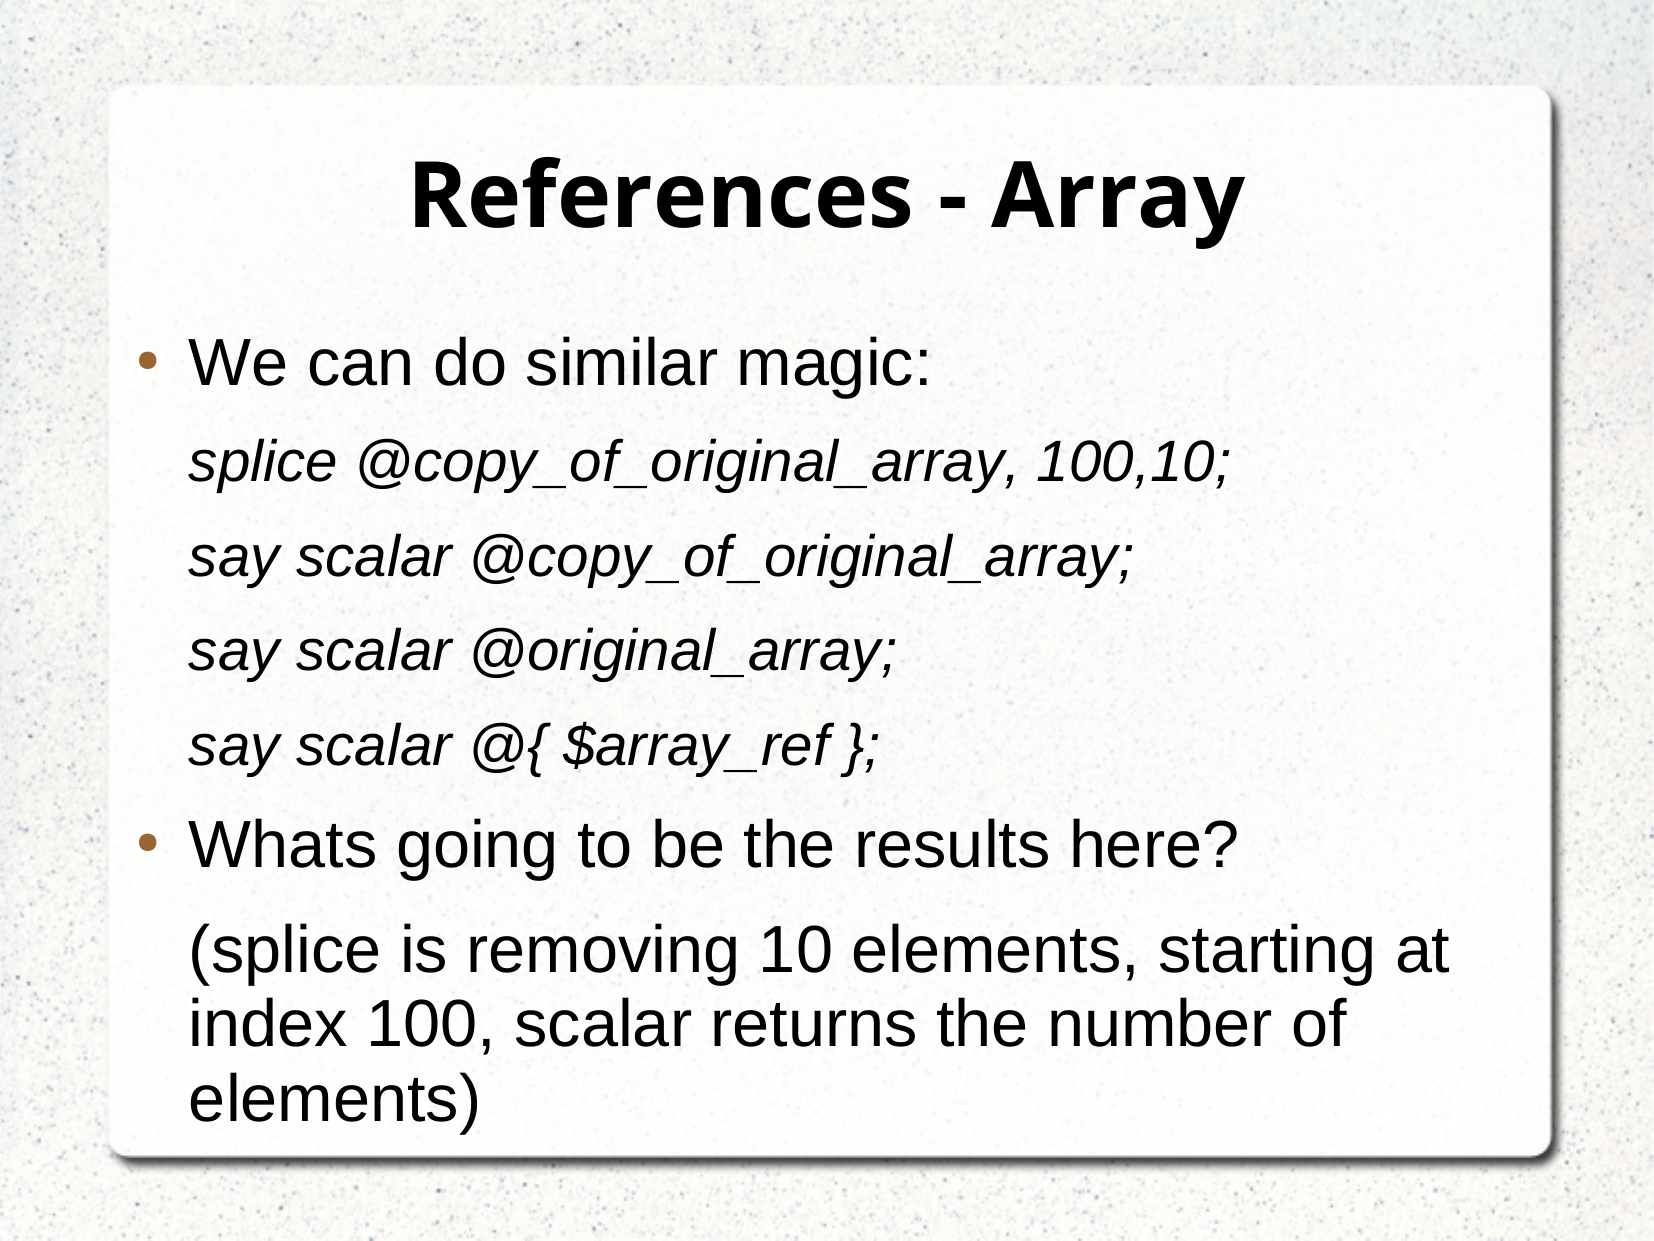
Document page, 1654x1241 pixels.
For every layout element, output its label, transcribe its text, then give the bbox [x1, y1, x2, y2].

title References - Array [118, 88, 1536, 296]
list We can do similar magic: splice @copy_of_original_array, 100,10; say scalar @copy_of_original_array; say scalar @original_array; say scalar @{ $array_ref }; Whats going to be the results here? (splice is removing 10 elements, starting at index 100, scalar returns the number of elements) [118, 324, 1506, 1230]
picture [0, 0, 1654, 1241]
